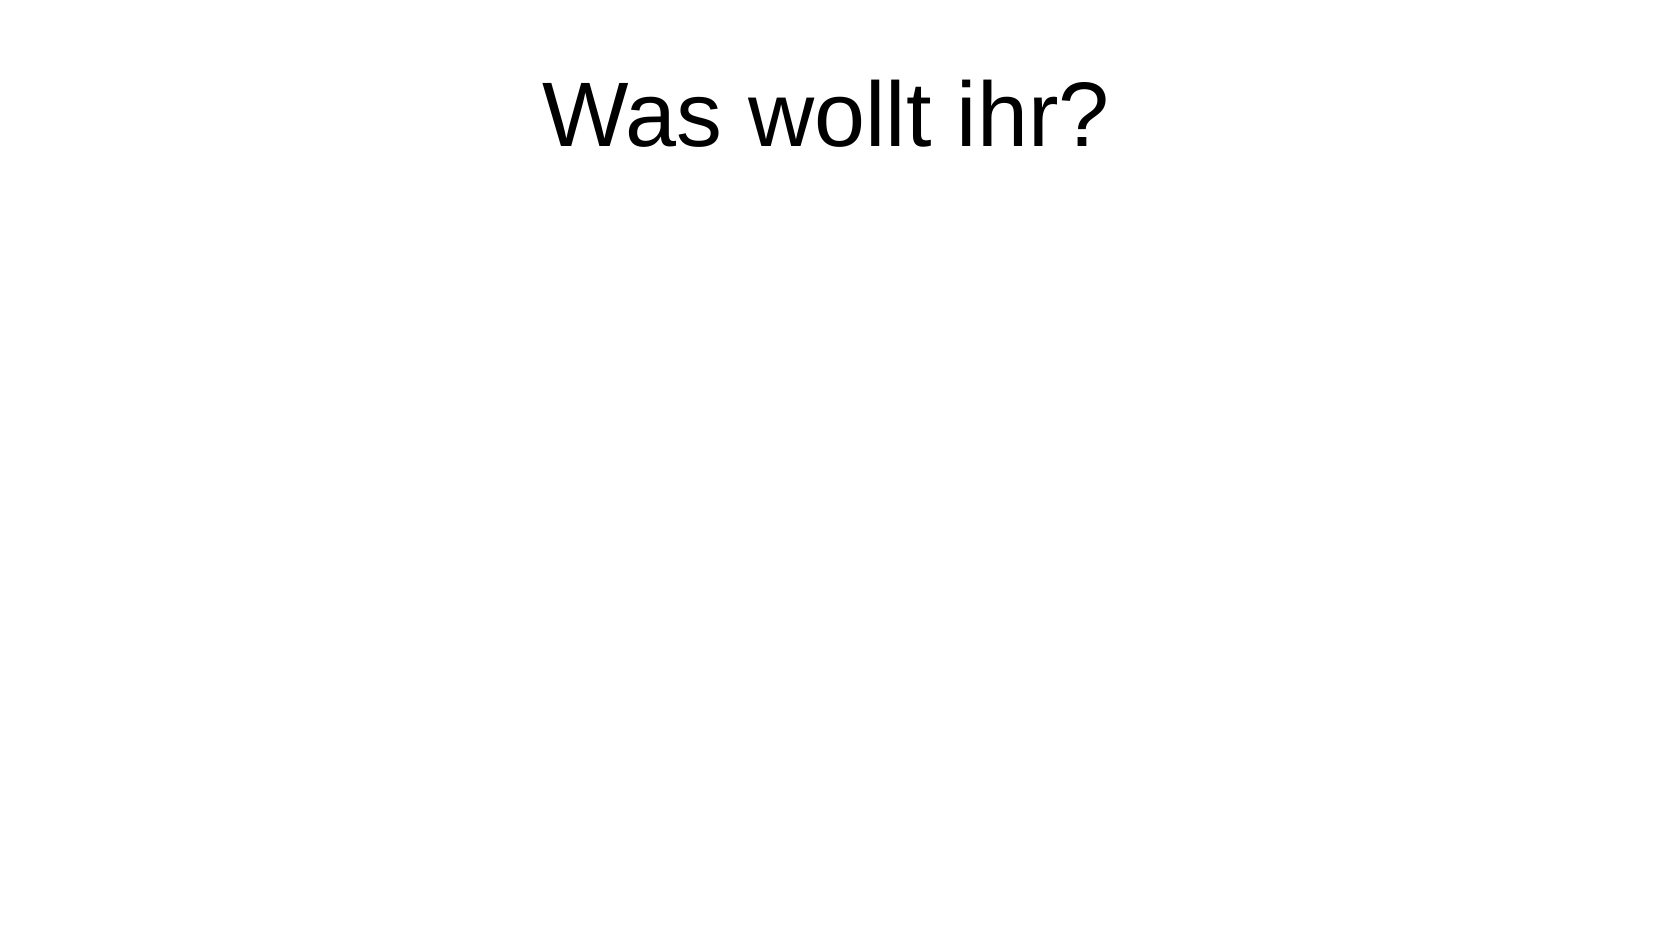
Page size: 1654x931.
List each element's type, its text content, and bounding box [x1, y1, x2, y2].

title Was wollt ihr? [82, 37, 1571, 193]
